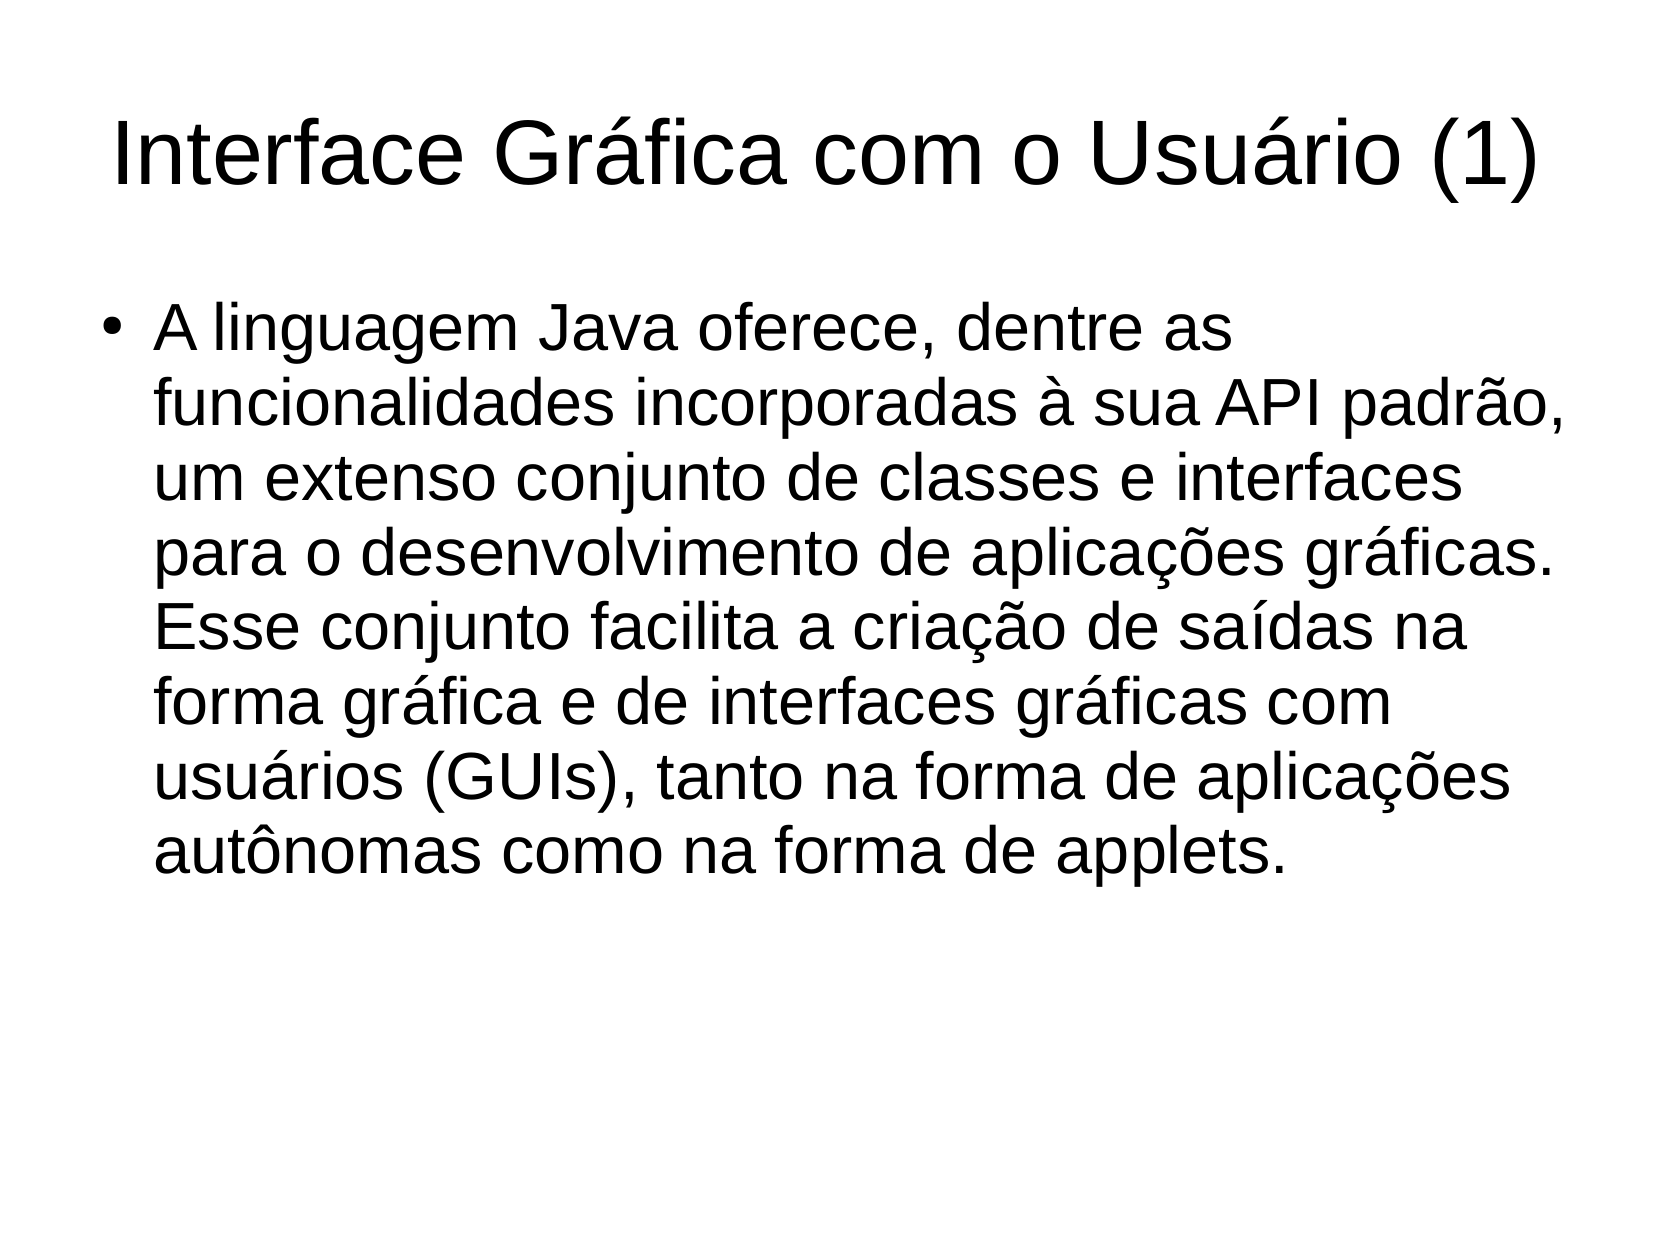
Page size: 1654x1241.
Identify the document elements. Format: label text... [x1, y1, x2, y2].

list A linguagem Java oferece, dentre as funcionalidades incorporadas à sua API padrão, um extenso conjunto de classes e interfaces para o desenvolvimento de aplicações gráficas. Esse conjunto facilita a criação de saídas na forma gráfica e de interfaces gráficas com usuários (GUIs), tanto na forma de aplicações autônomas como na forma de applets. [82, 290, 1571, 1097]
title Interface Gráfica com o Usuário (1) [82, 49, 1571, 257]
